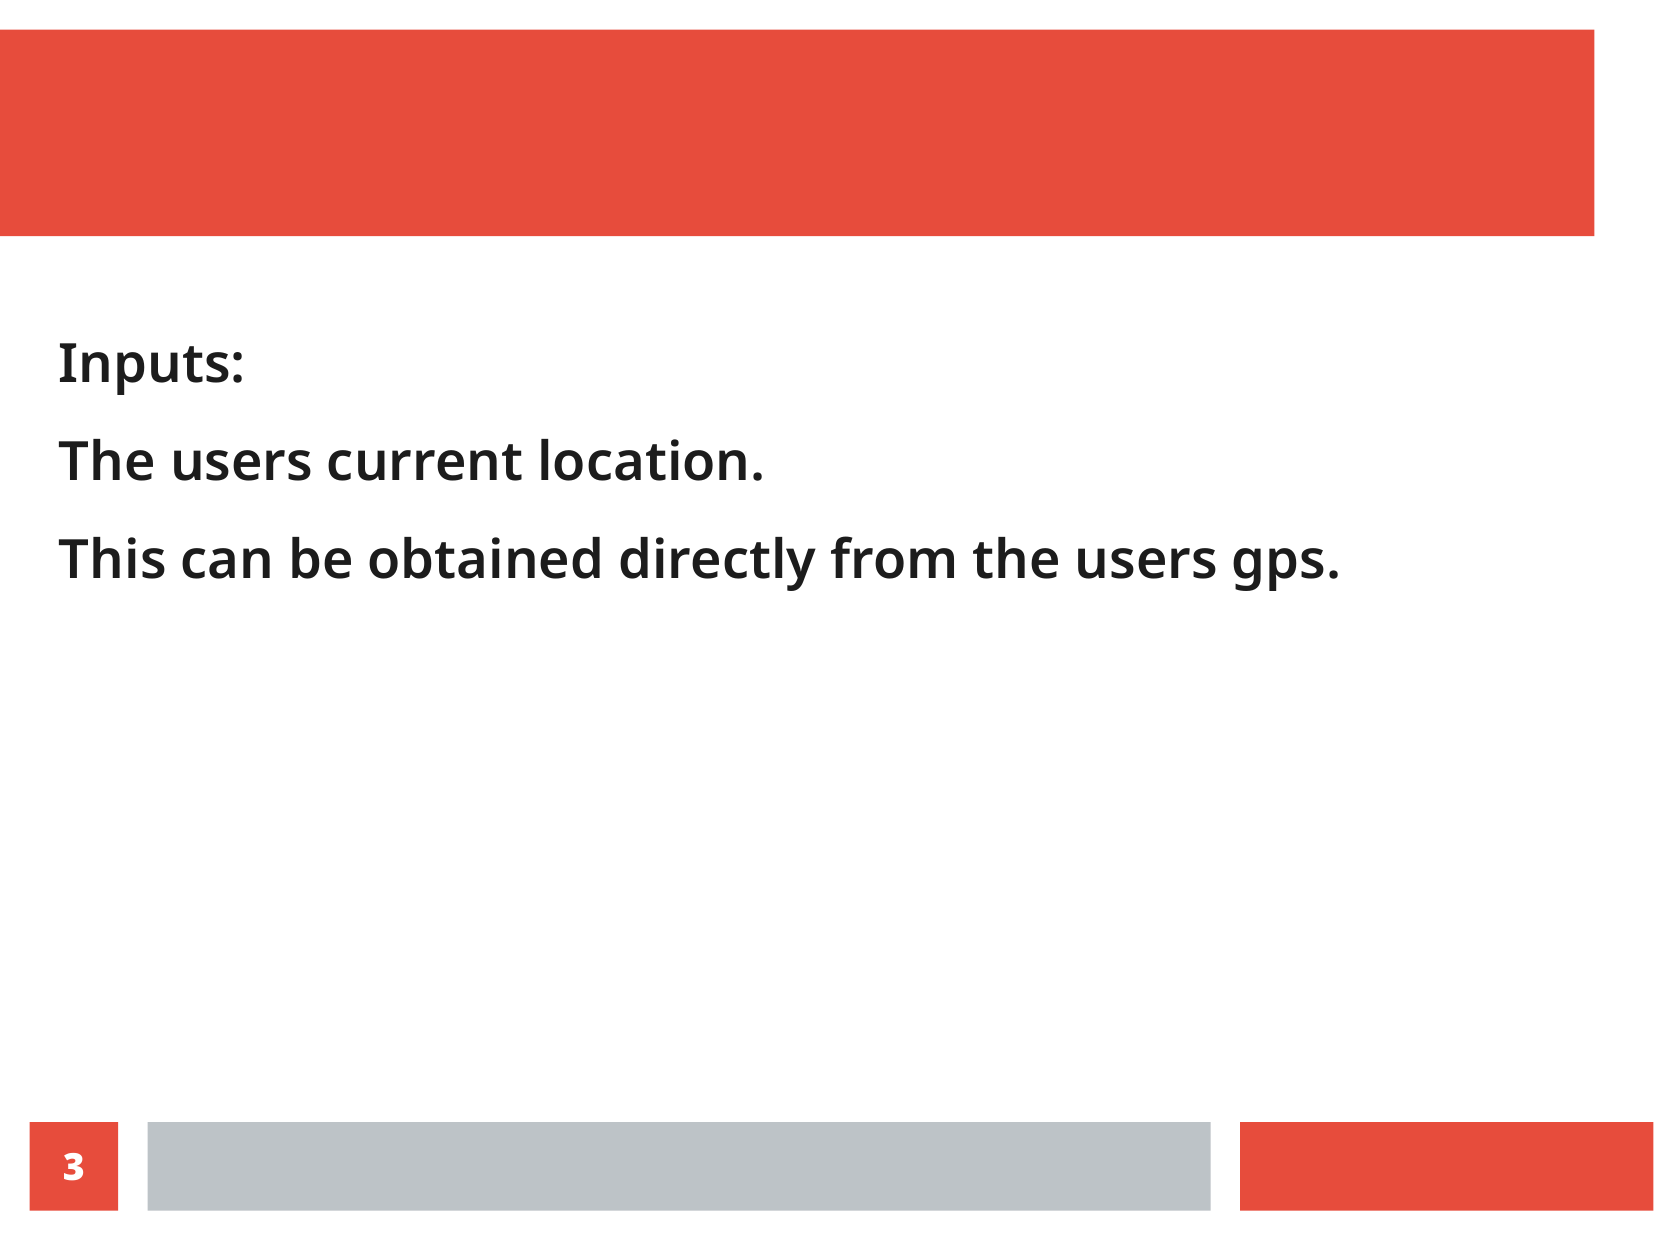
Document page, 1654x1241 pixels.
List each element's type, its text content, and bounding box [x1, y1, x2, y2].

list Inputs: The users current location. This can be obtained directly from the users gps. [59, 324, 1565, 1093]
